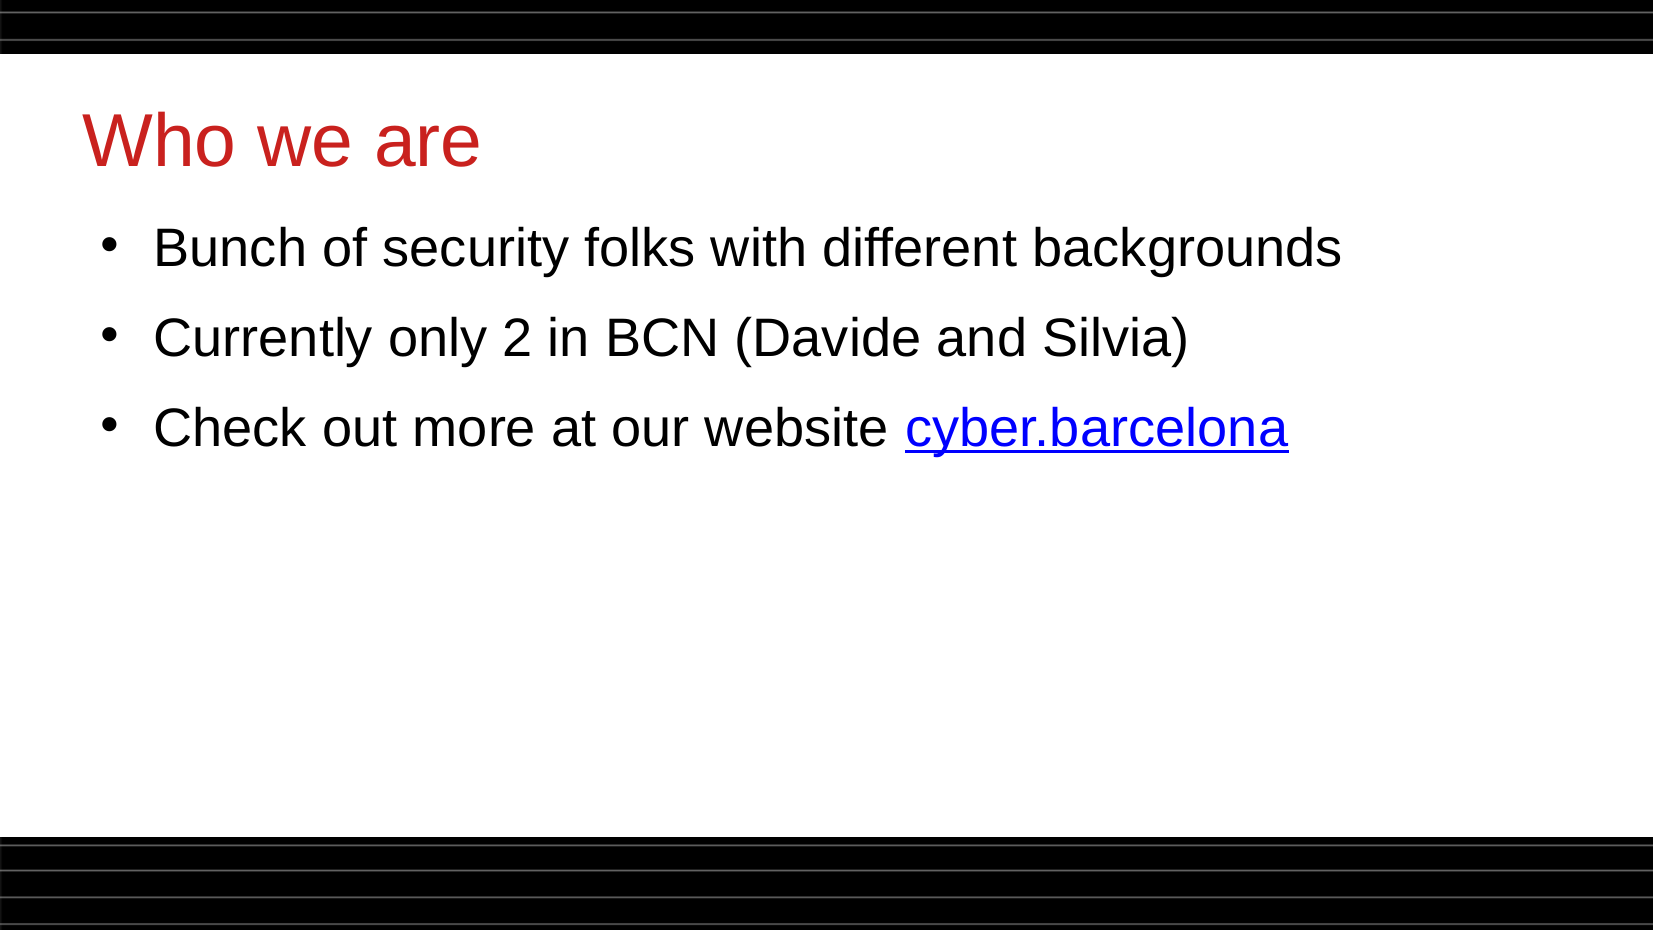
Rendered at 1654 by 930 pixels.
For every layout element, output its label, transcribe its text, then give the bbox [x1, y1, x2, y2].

text_box Bunch of security folks with different backgrounds Currently only 2 in BCN (Davide and Silvia) Check out more at our website cyber.barcelona [82, 217, 1571, 757]
text_box Who we are [82, 84, 1570, 188]
picture [0, 0, 1653, 54]
picture [0, 837, 1653, 930]
